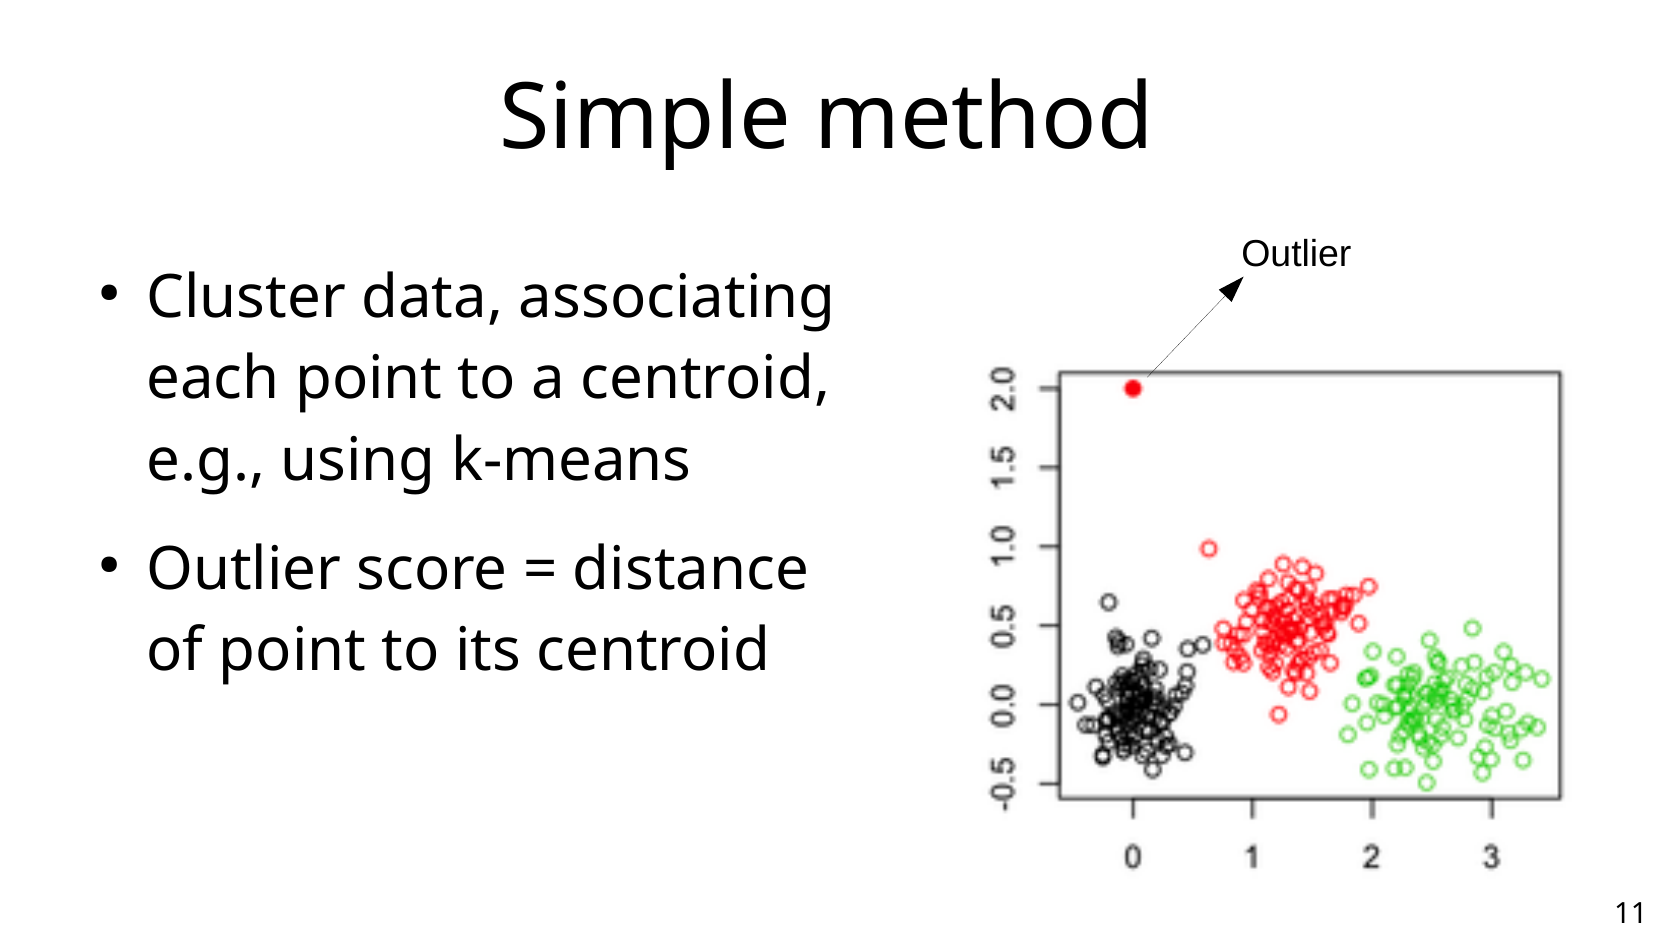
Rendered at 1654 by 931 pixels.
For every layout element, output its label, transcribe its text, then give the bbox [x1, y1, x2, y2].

list Cluster data, associating each point to a centroid, e.g., using k-means Outlier score = distance of point to its centroid [82, 253, 869, 793]
title Simple method [82, 1, 1571, 226]
text_box Outlier [1226, 225, 1392, 283]
picture [963, 340, 1578, 882]
